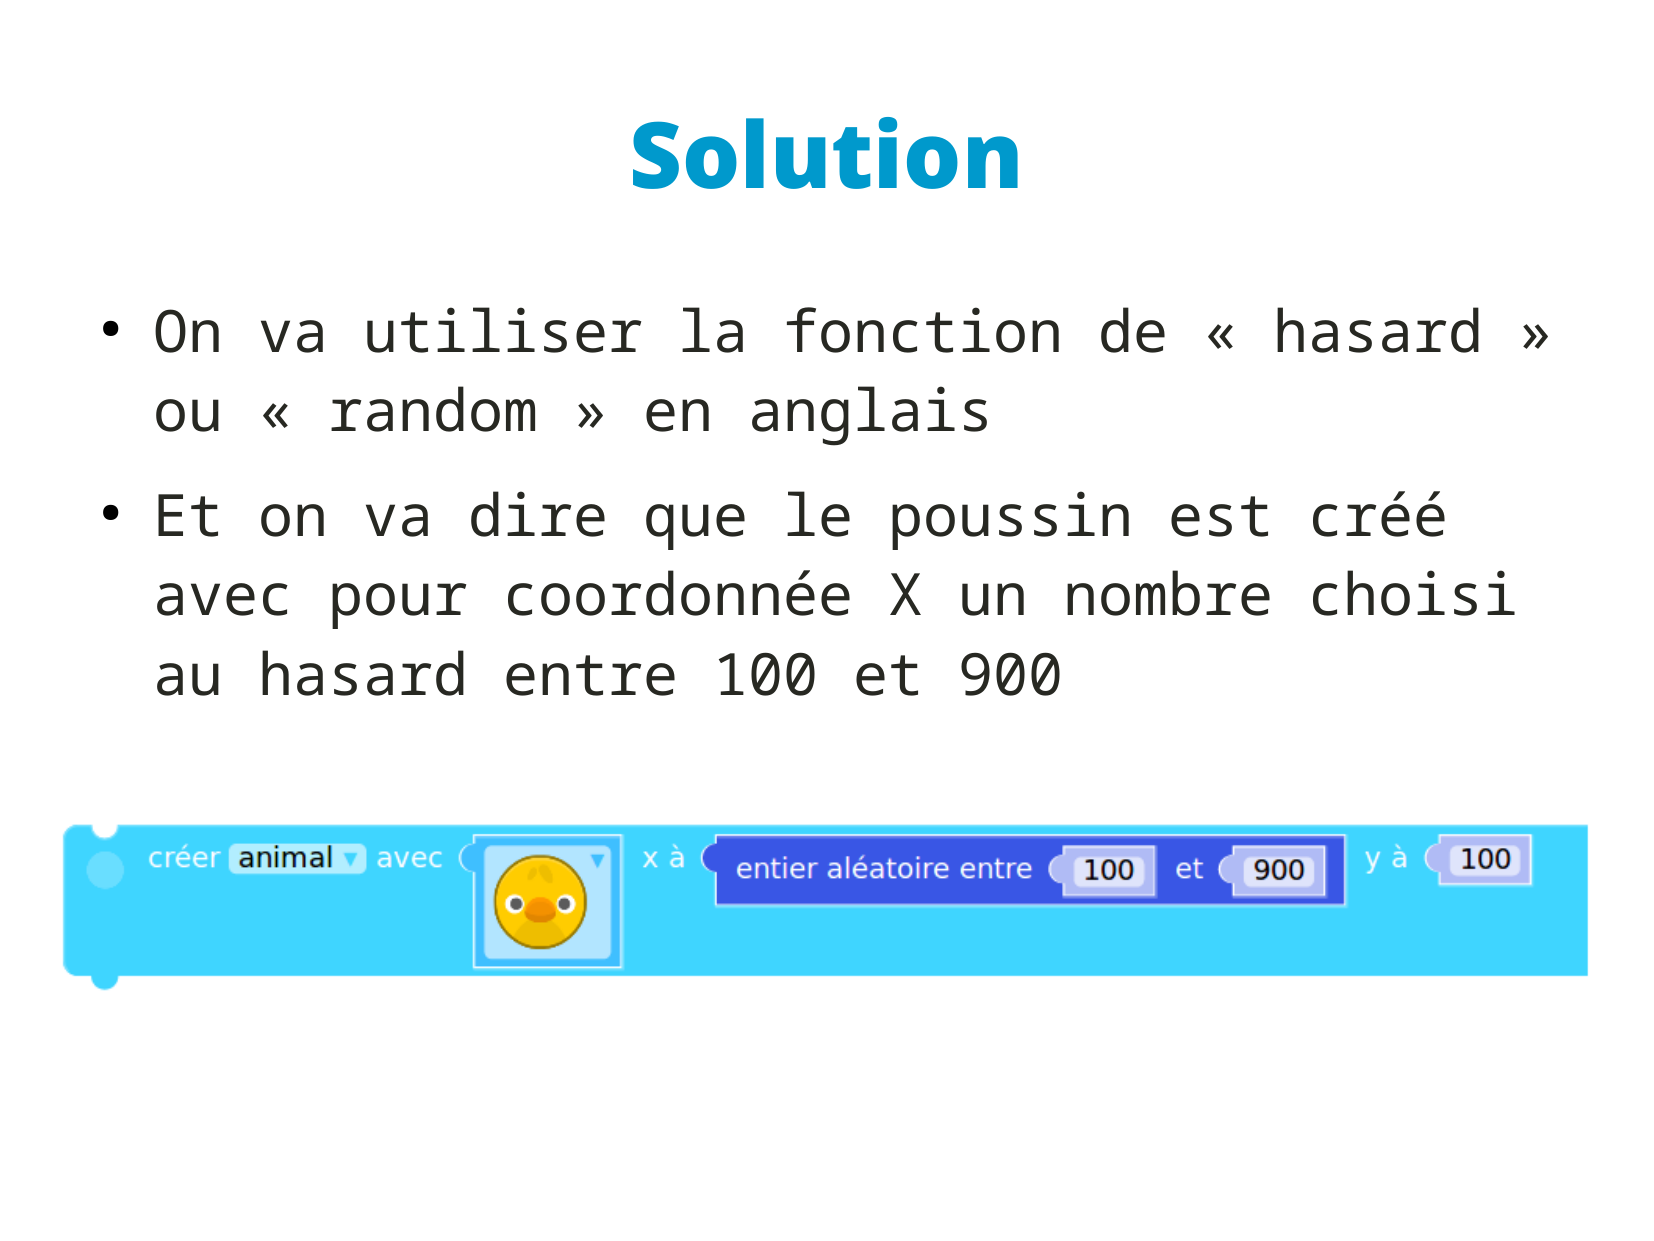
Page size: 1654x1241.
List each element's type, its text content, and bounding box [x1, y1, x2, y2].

picture [43, 814, 1610, 1014]
title Solution [82, 49, 1571, 257]
list On va utiliser la fonction de « hasard » ou « random » en anglais Et on va dire que le poussin est créé avec pour coordonnée X un nombre choisi au hasard entre 100 et 900 [82, 290, 1571, 814]
